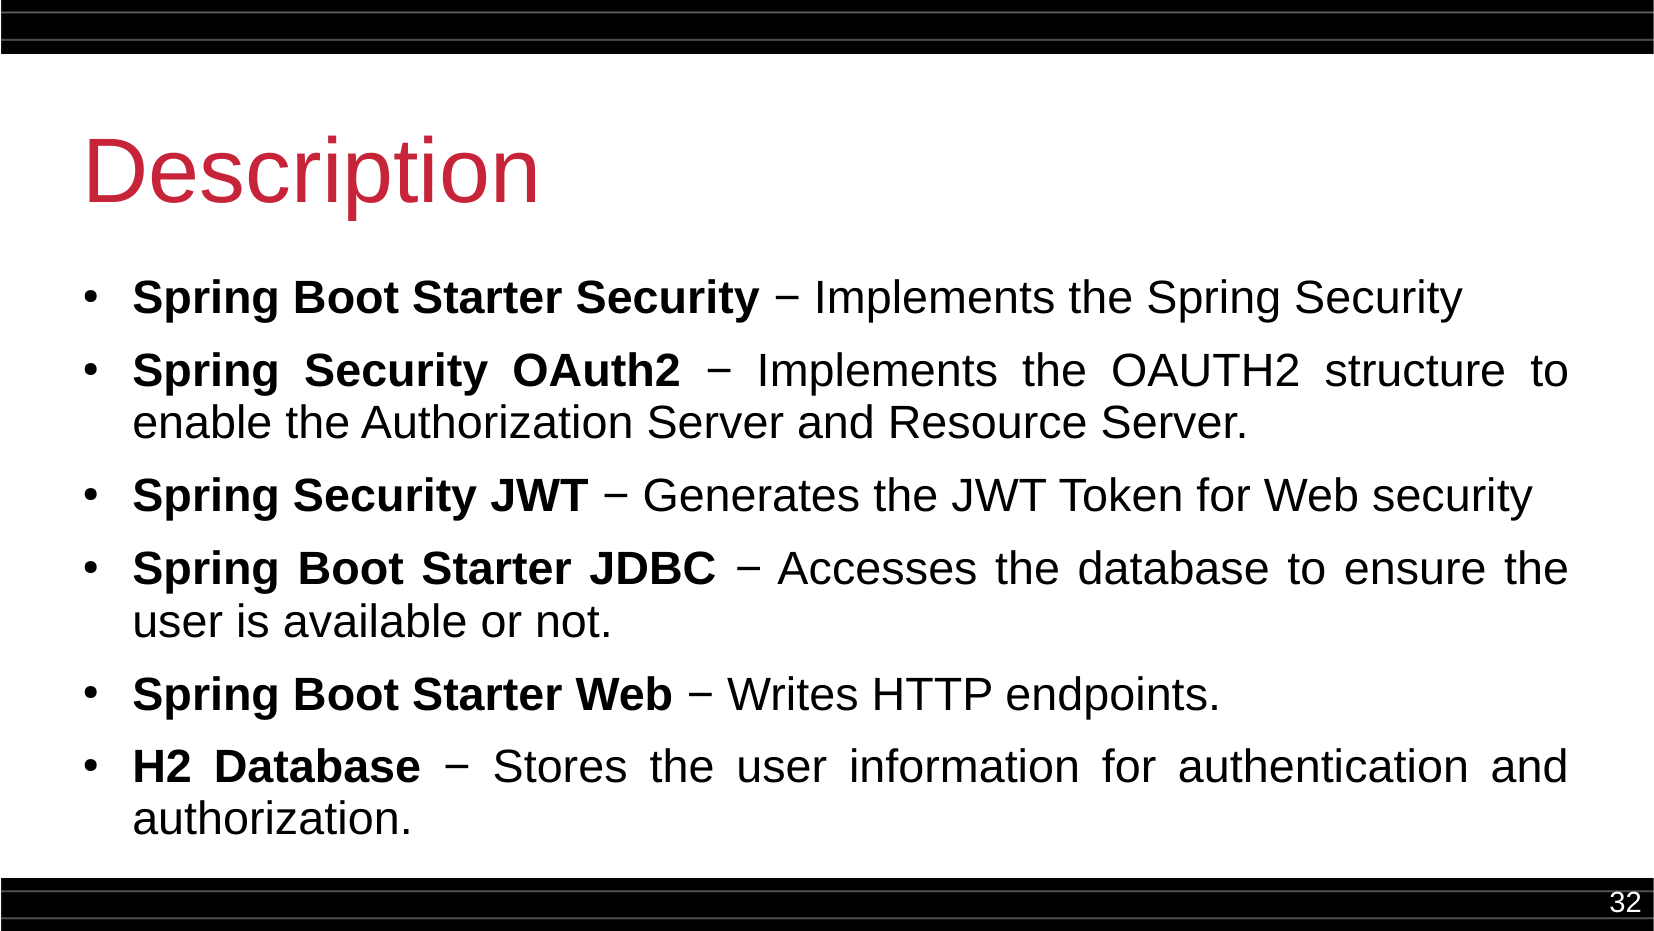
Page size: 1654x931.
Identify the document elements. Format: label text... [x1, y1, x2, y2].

picture [1, 878, 1654, 931]
picture [1, 0, 1654, 54]
list Spring Boot Starter Security − Implements the Spring Security Spring Security OAuth2 − Implements the OAUTH2 structure to enable the Authorization Server and Resource Server. Spring Security JWT − Generates the JWT Token for Web security Spring Boot Starter JDBC − Accesses the database to ensure the user is available or not. Spring Boot Starter Web − Writes HTTP endpoints. H2 Database − Stores the user information for authentication and authorization. [82, 271, 1571, 851]
title Description [82, 67, 1571, 271]
